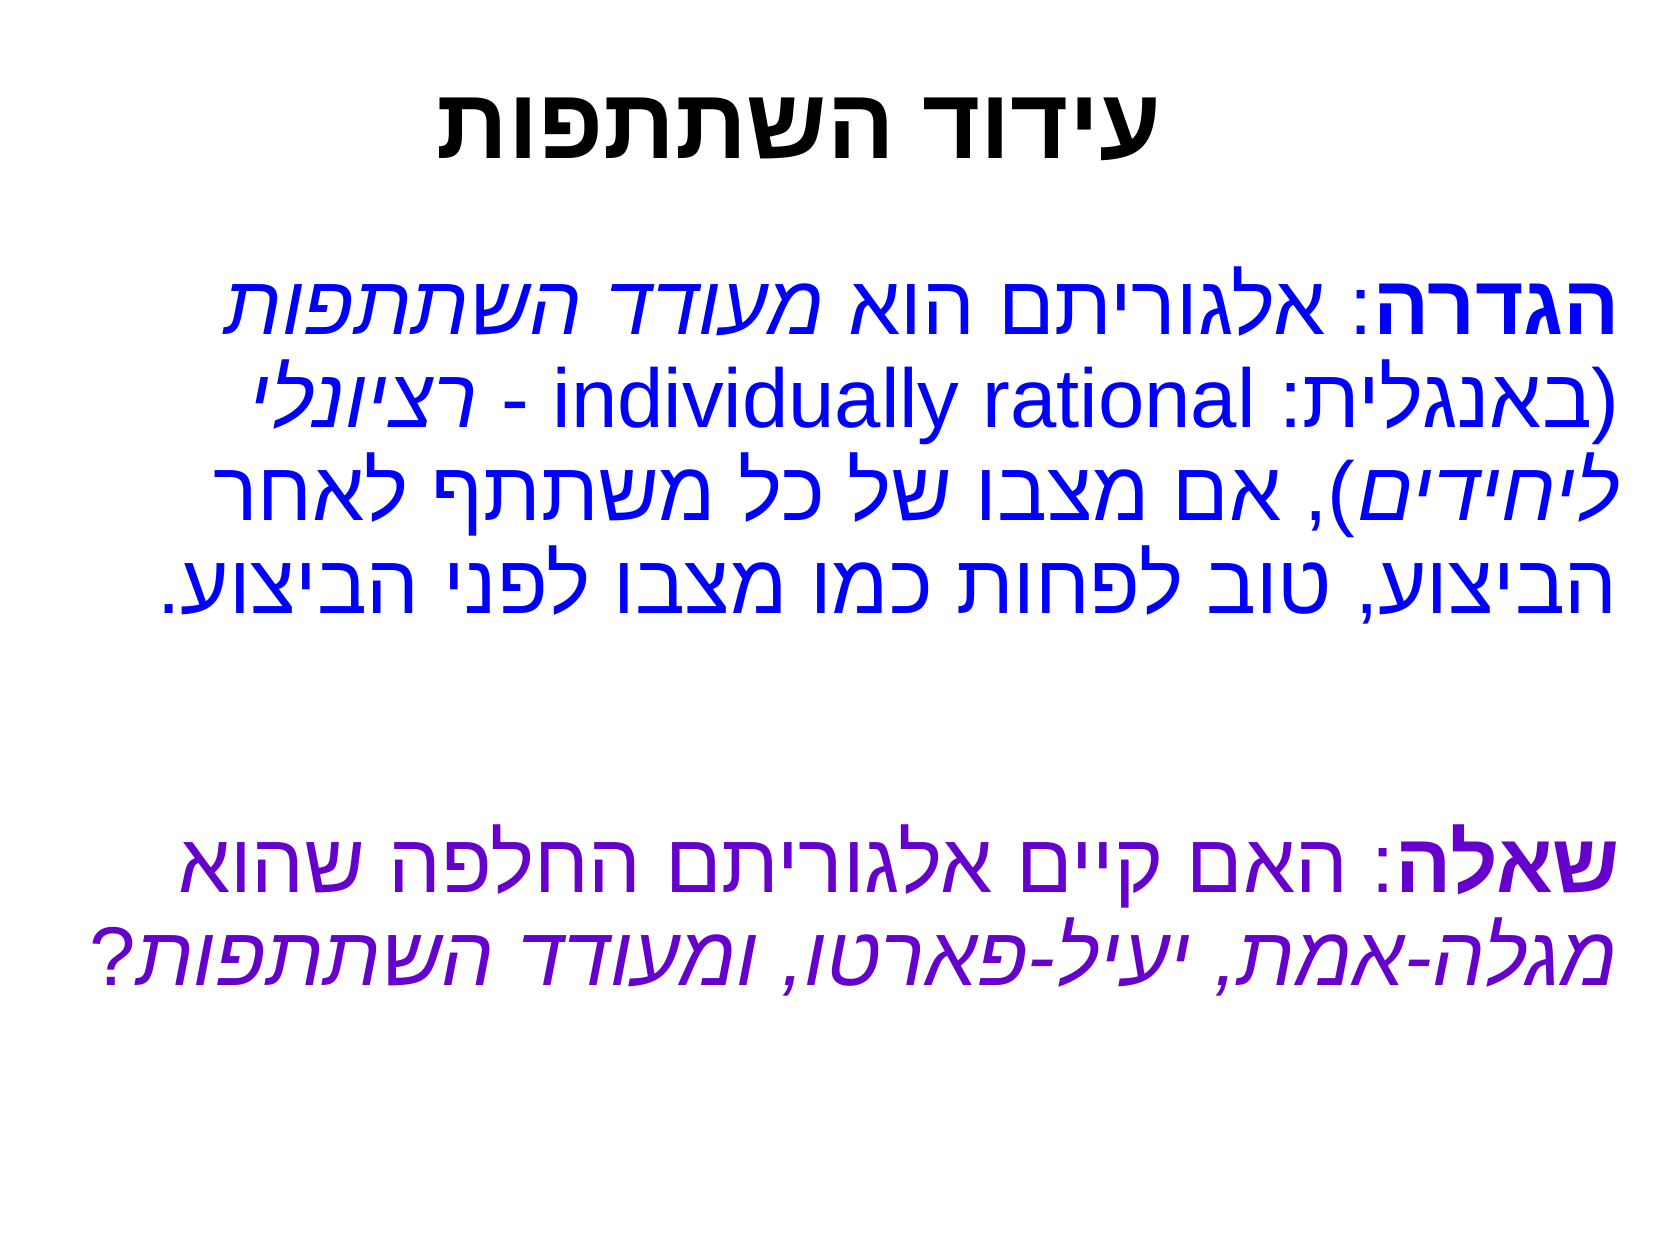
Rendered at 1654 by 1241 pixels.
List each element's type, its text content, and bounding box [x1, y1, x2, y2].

title הגדרה: אלגוריתם הוא מעודד השתתפות (באנגלית: individually rational - רציונלי ליחידים), אם מצבו של כל משתתף לאחר הביצוע, טוב לפחות כמו מצבו לפני הביצוע. שאלה: האם קיים אלגוריתם החלפה שהוא מגלה-אמת, יעיל-פארטו, ומעודד השתתפות? [20, 259, 1621, 1190]
title עידוד השתתפות [82, 41, 1516, 207]
